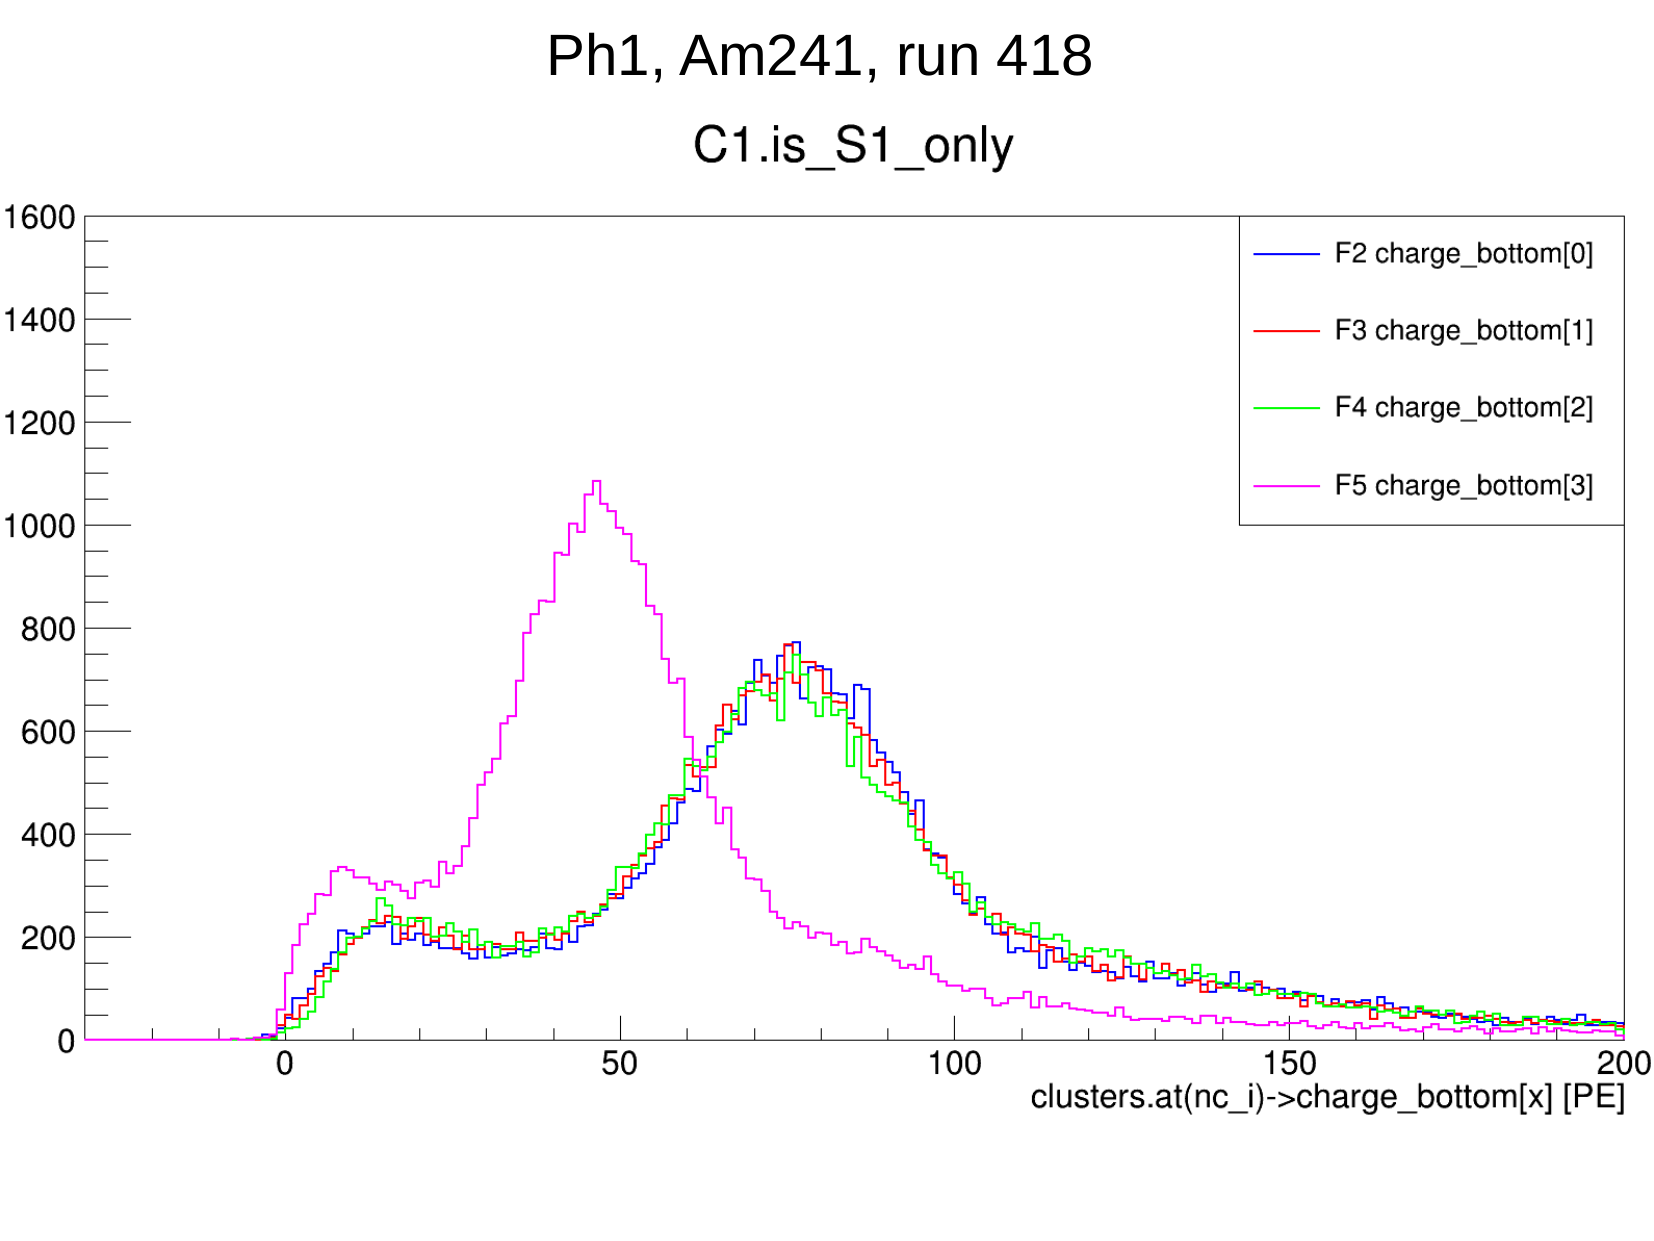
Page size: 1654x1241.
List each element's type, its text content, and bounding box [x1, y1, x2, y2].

text_box Ph1, Am241, run 418 [480, 14, 1162, 122]
picture [0, 122, 1654, 1124]
